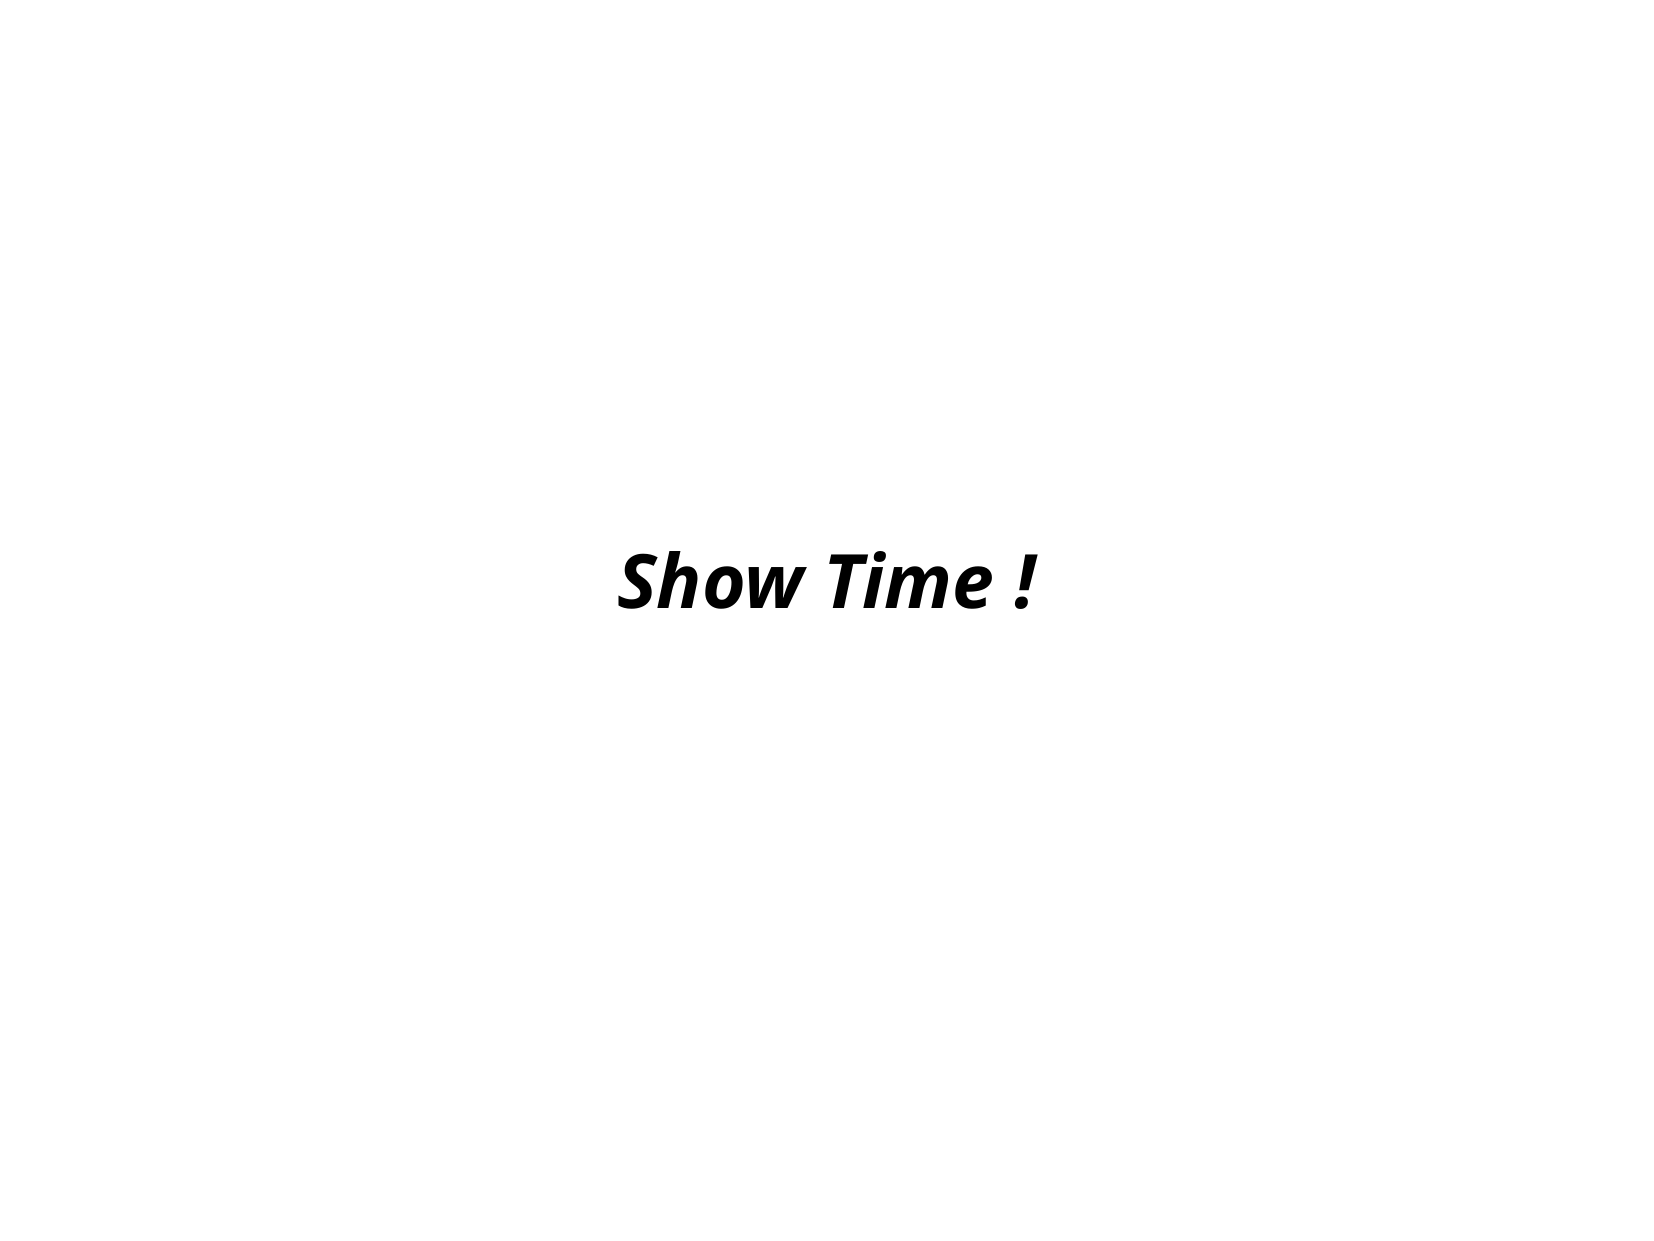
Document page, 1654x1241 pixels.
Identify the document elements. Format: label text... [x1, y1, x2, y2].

subtitle Show Time ! [82, 56, 1571, 1102]
